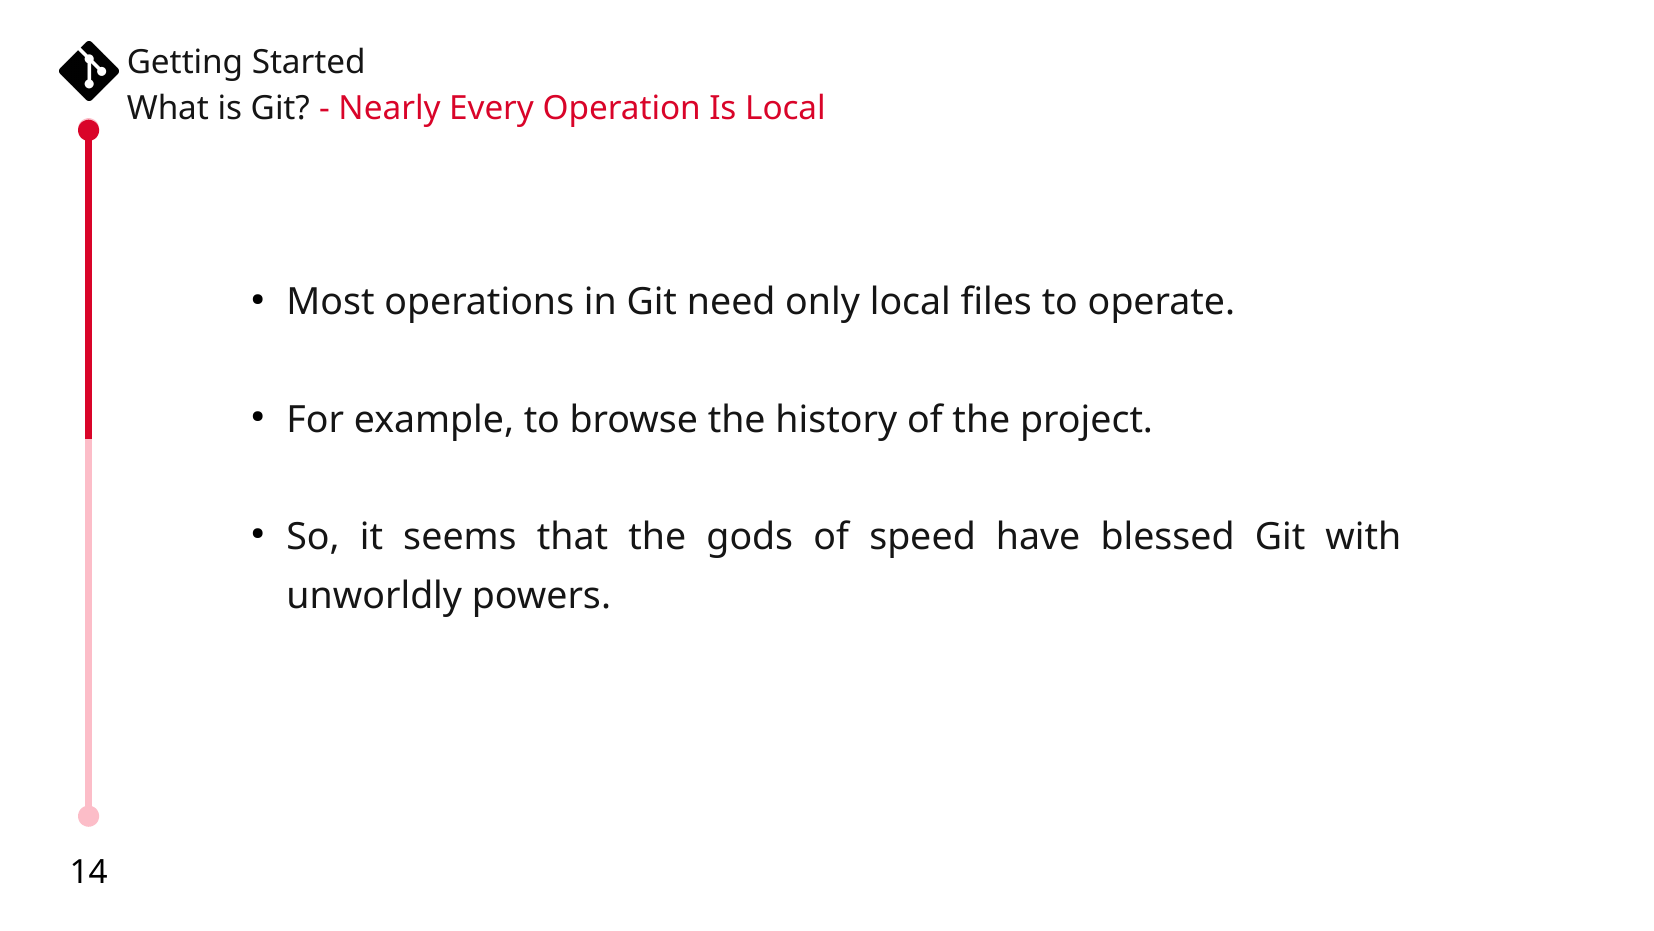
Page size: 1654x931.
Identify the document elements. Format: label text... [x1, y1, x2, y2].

text_box 14 [47, 840, 130, 889]
text_box Most operations in Git need only local files to operate. For example, to browse the history of the project. So, it seems that the gods of speed have blessed Git with unworldly powers. [236, 236, 1418, 709]
picture [59, 41, 119, 101]
text_box Getting Started What is Git? - Nearly Every Operation Is Local [112, 31, 1506, 113]
